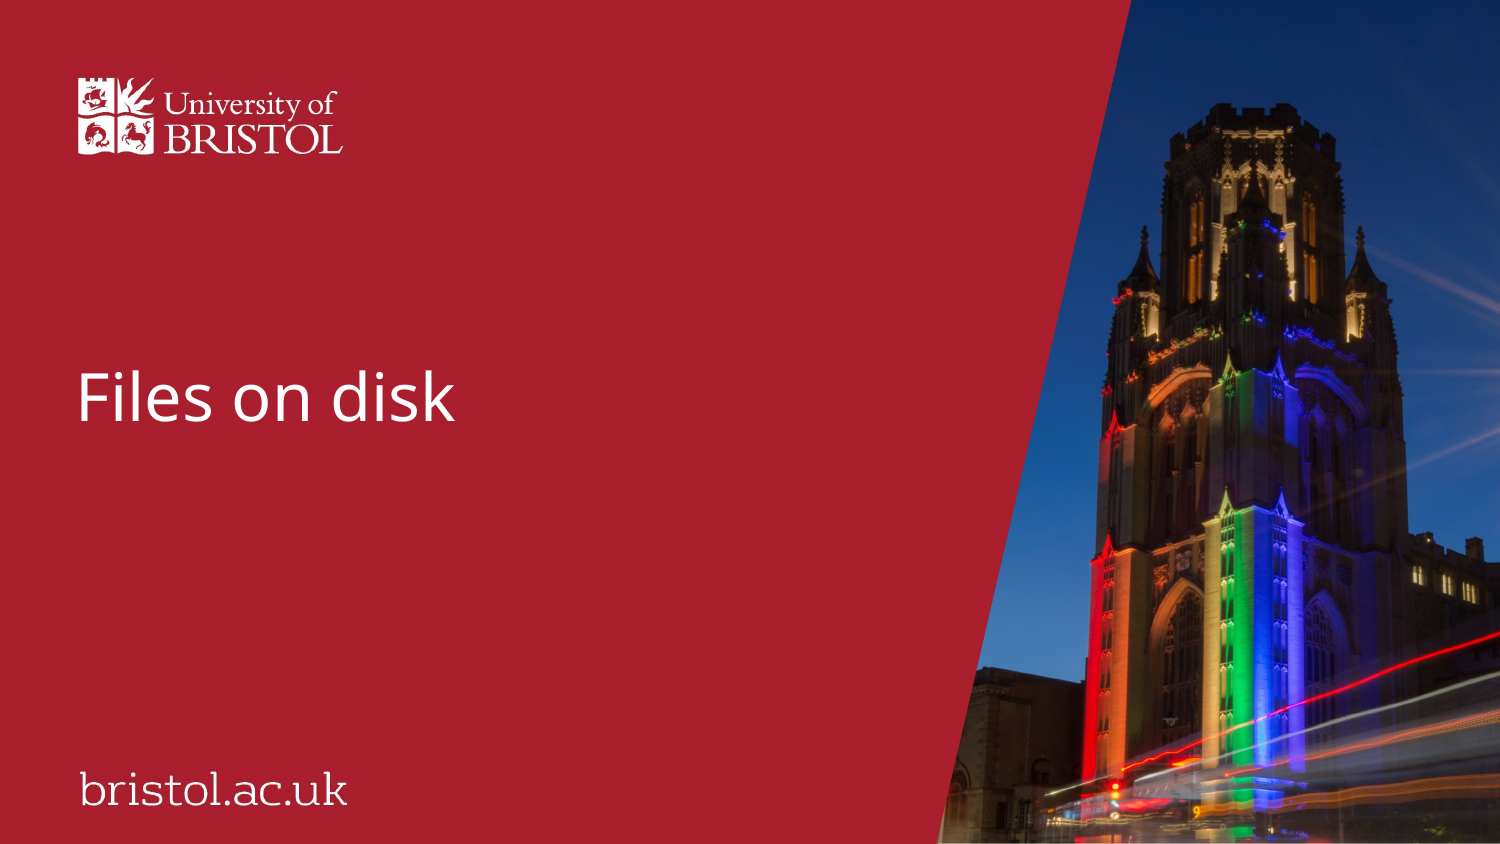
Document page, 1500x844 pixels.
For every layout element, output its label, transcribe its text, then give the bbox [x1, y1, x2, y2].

title Files on disk [60, 262, 924, 443]
